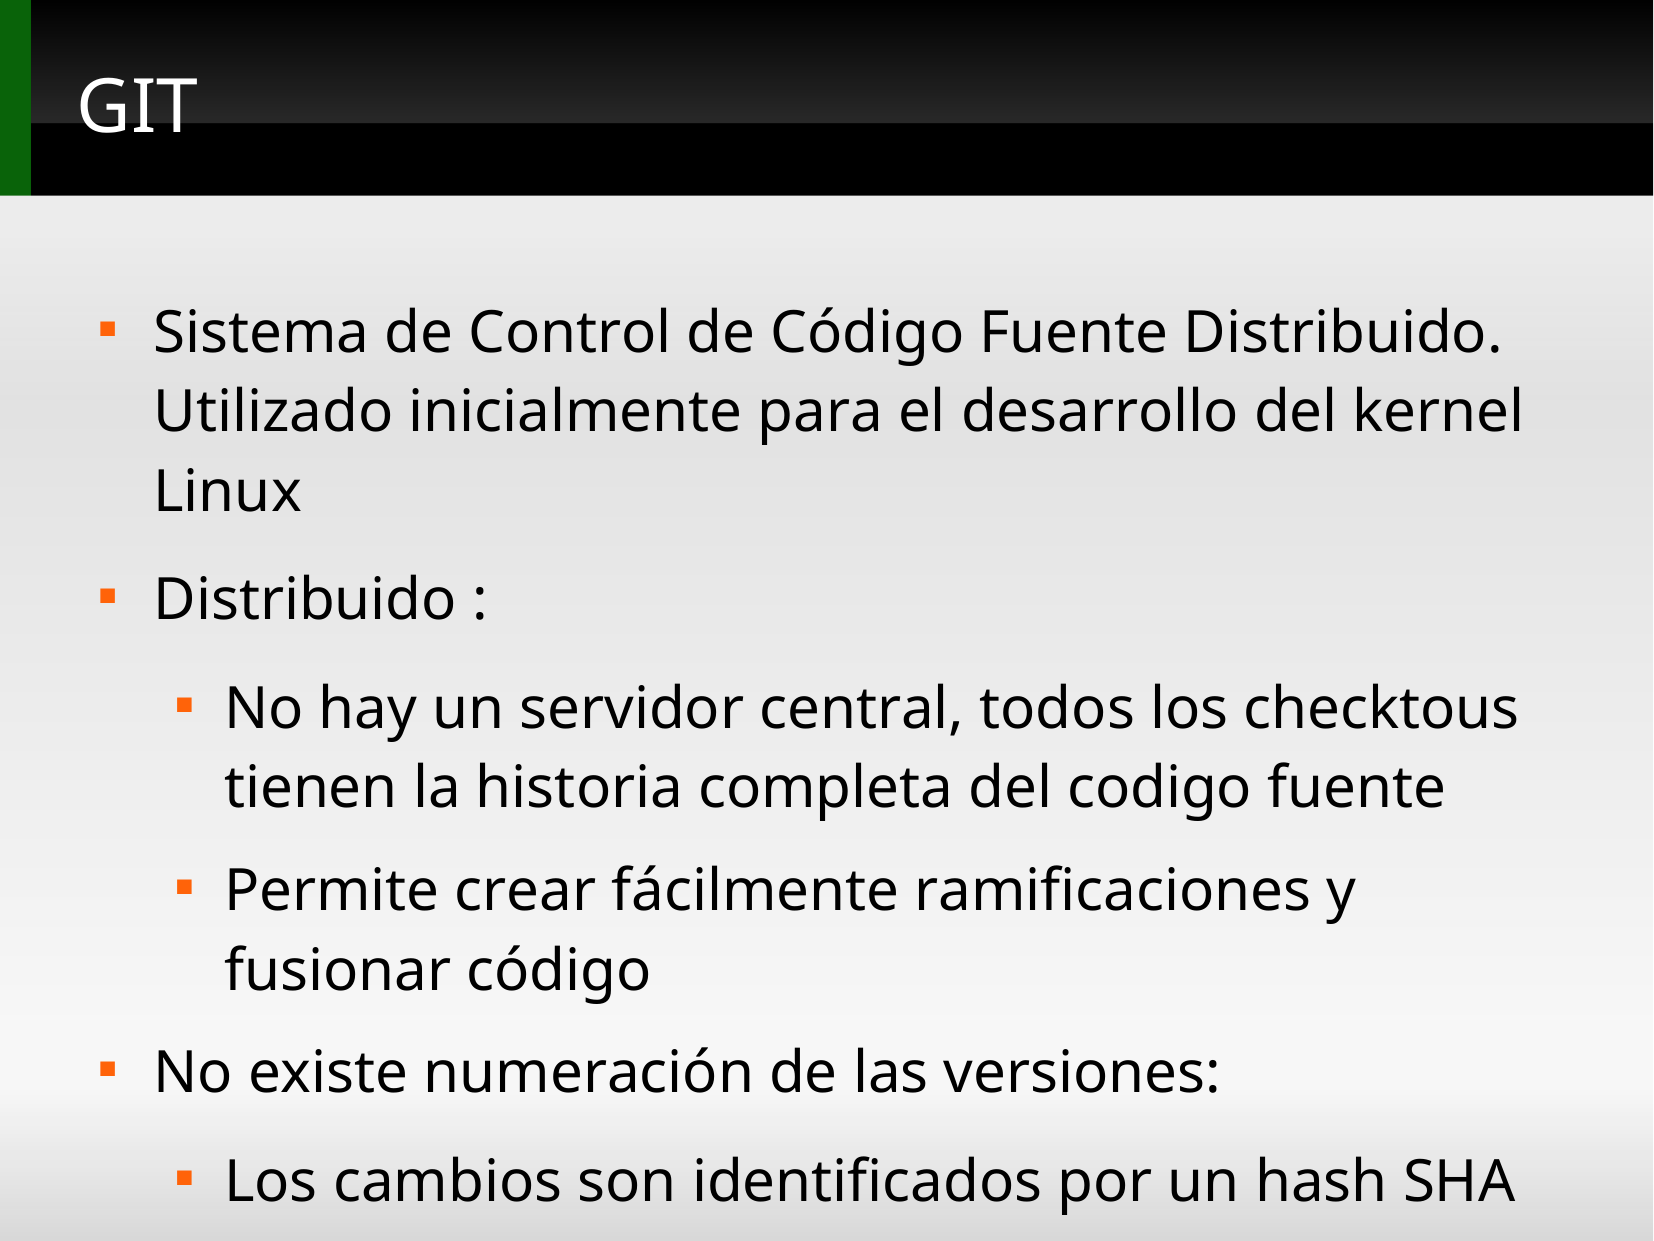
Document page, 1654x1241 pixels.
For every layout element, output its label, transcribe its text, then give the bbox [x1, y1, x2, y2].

title GIT [76, 0, 1565, 208]
list Sistema de Control de Código Fuente Distribuido. Utilizado inicialmente para el desarrollo del kernel Linux Distribuido : No hay un servidor central, todos los checktous tienen la historia completa del codigo fuente Permite crear fácilmente ramificaciones y fusionar código No existe numeración de las versiones: Los cambios son identificados por un hash SHA [82, 290, 1571, 1239]
picture [0, 0, 1654, 1241]
